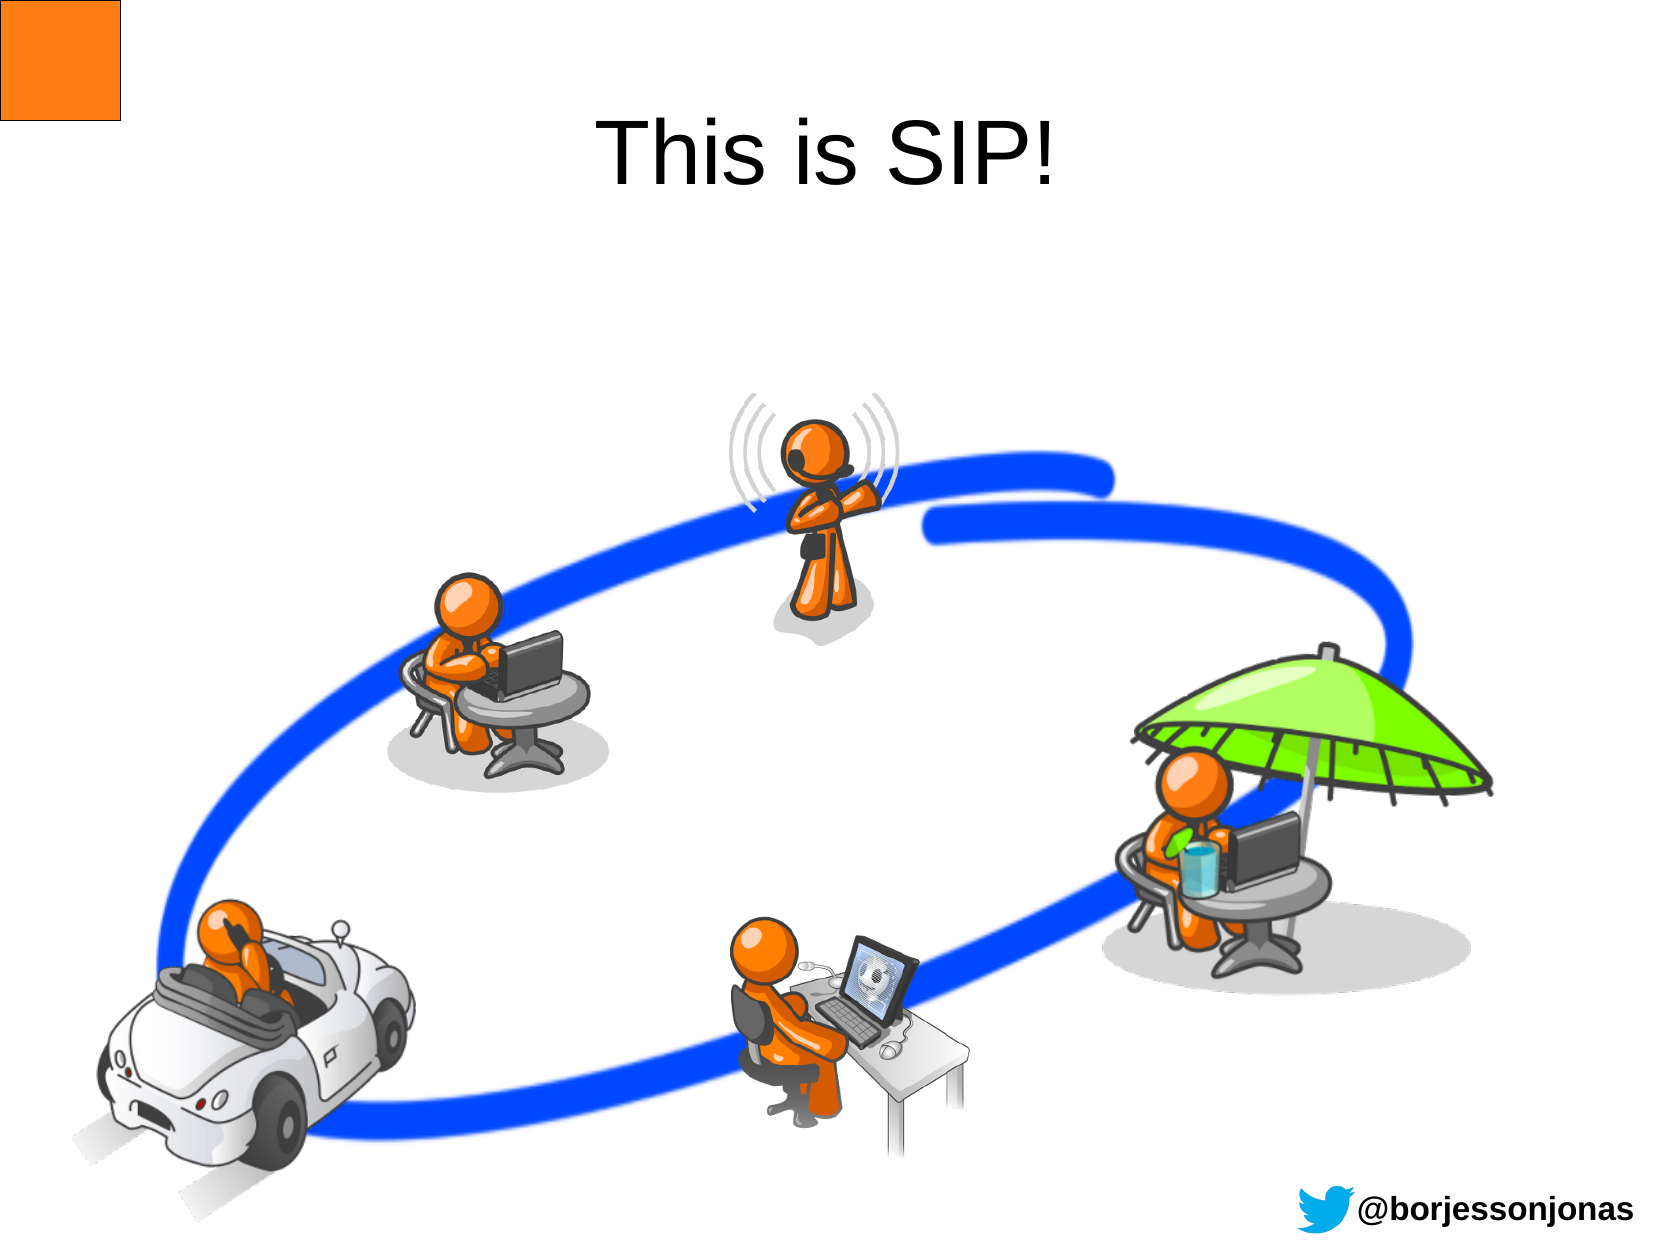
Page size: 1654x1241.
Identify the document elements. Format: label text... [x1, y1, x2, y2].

title This is SIP! [82, 49, 1571, 257]
picture [35, 380, 1501, 1241]
picture [1277, 1160, 1375, 1241]
